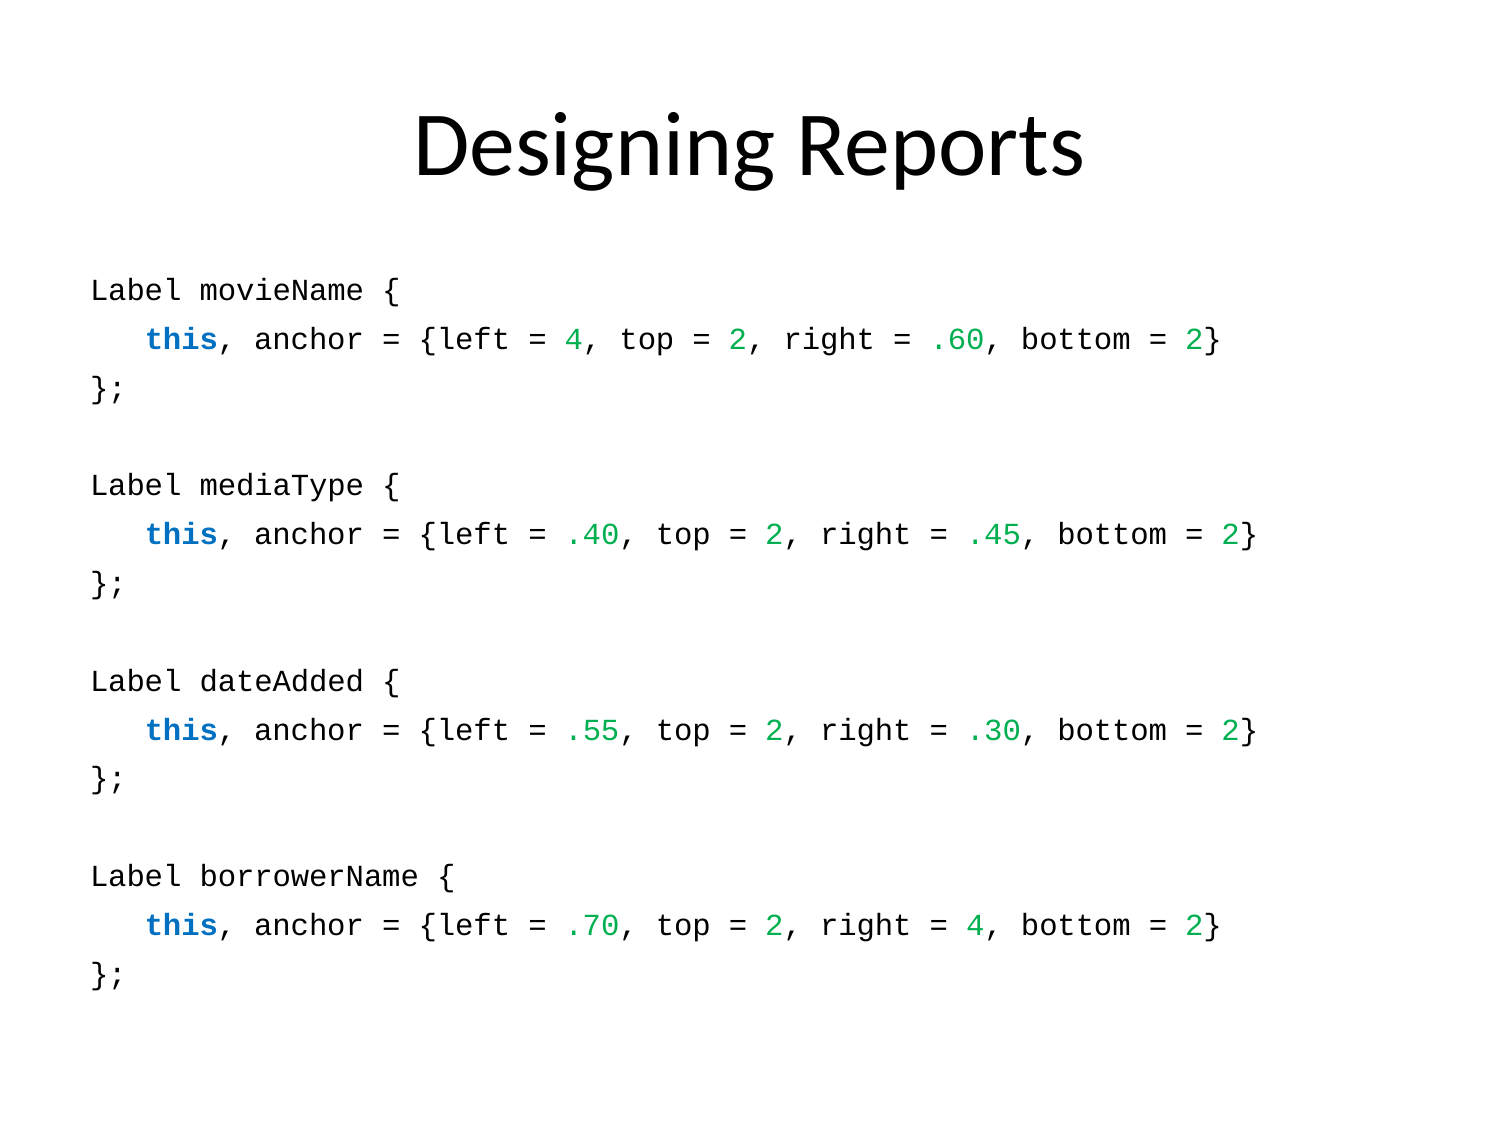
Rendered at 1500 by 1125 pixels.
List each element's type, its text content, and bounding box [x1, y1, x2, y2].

list Label movieName { this, anchor = {left = 4, top = 2, right = .60, bottom = 2} }; Label mediaType { this, anchor = {left = .40, top = 2, right = .45, bottom = 2} }; Label dateAdded { this, anchor = {left = .55, top = 2, right = .30, bottom = 2} }; Label borrowerName { this, anchor = {left = .70, top = 2, right = 4, bottom = 2} }; [75, 262, 1425, 1005]
title Designing Reports [75, 45, 1425, 233]
